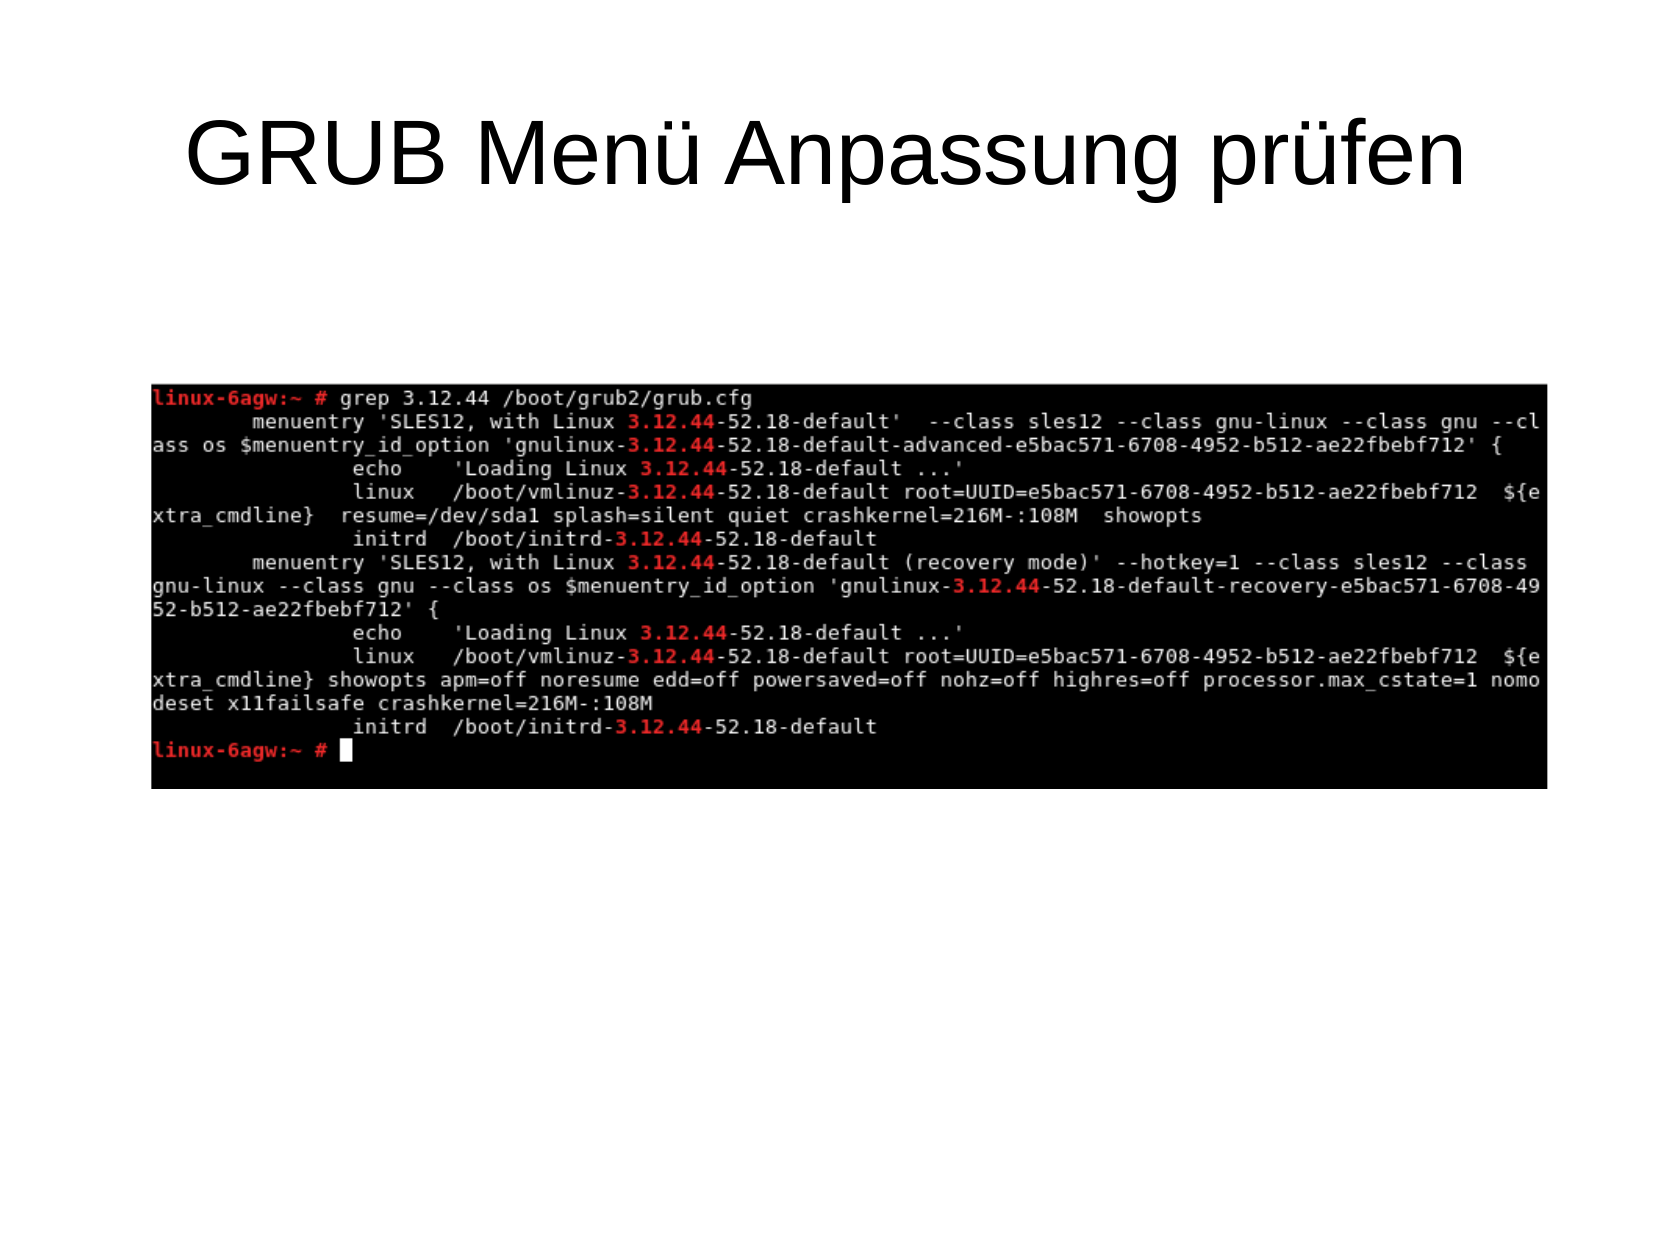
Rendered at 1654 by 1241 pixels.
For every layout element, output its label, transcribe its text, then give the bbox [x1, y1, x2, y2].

title GRUB Menü Anpassung prüfen [82, 49, 1571, 257]
picture [151, 383, 1548, 789]
